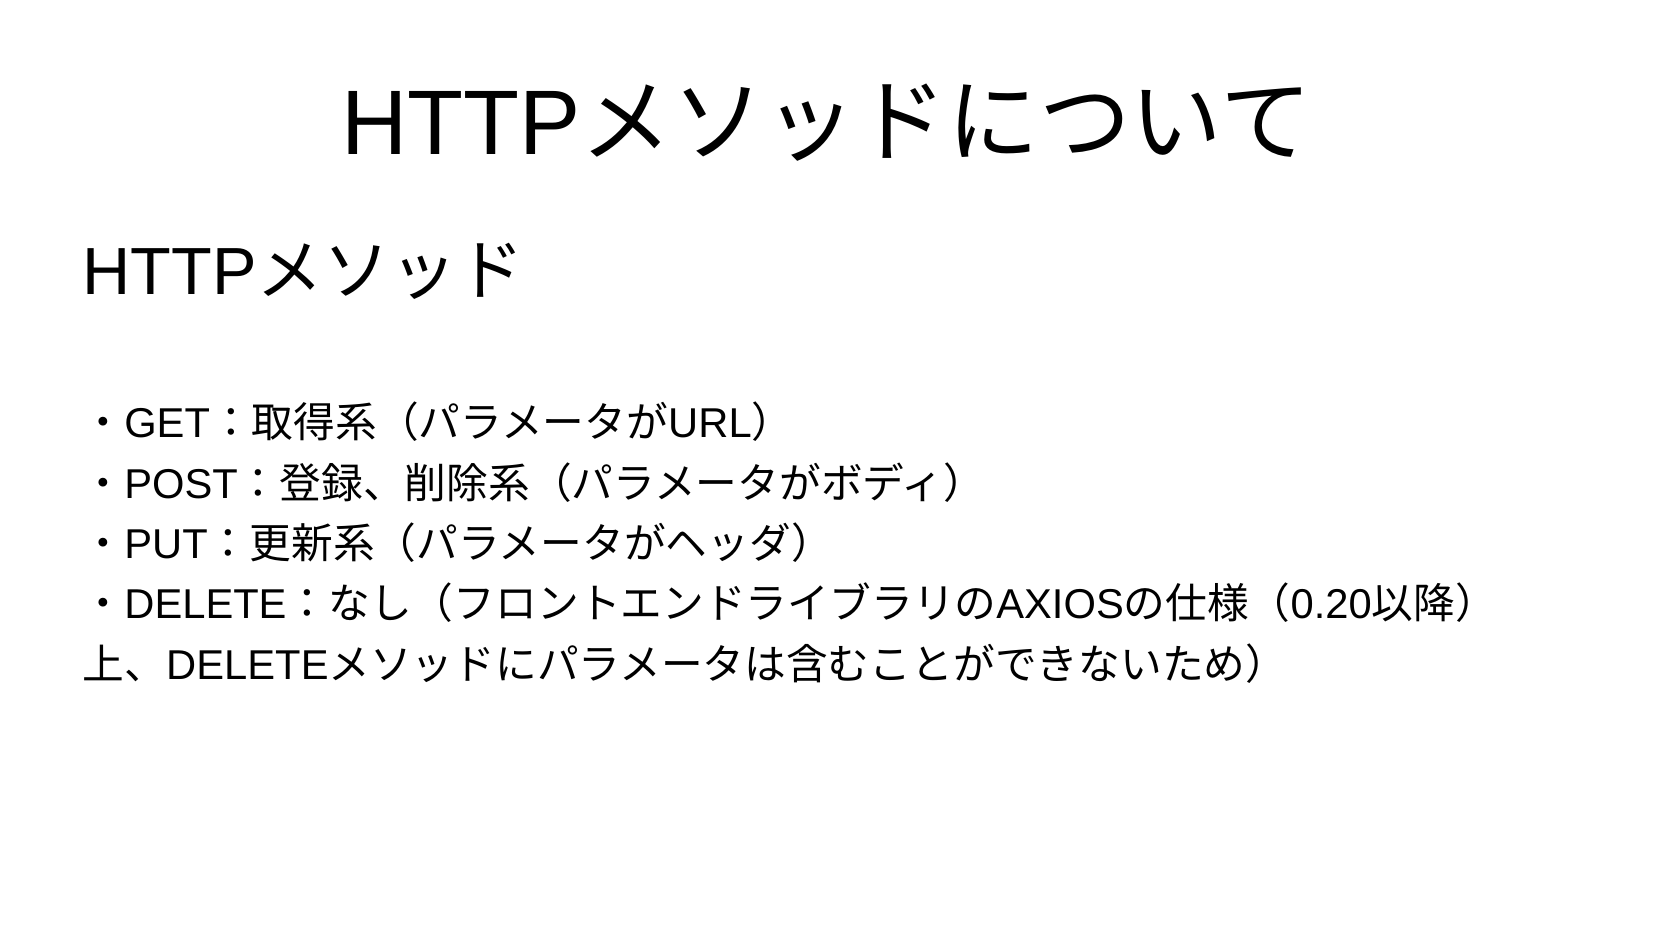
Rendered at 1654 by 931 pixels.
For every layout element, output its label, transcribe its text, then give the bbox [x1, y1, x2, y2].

subtitle HTTPメソッド ・GET：取得系（パラメータがURL） ・POST：登録、削除系（パラメータがボディ） ・PUT：更新系（パラメータがヘッダ） ・DELETE：なし（フロントエンドライブラリのAXIOSの仕様（0.20以降）上、DELETEメソッドにパラメータは含むことができないため） [82, 217, 1571, 758]
title HTTPメソッドについて [82, 37, 1571, 193]
